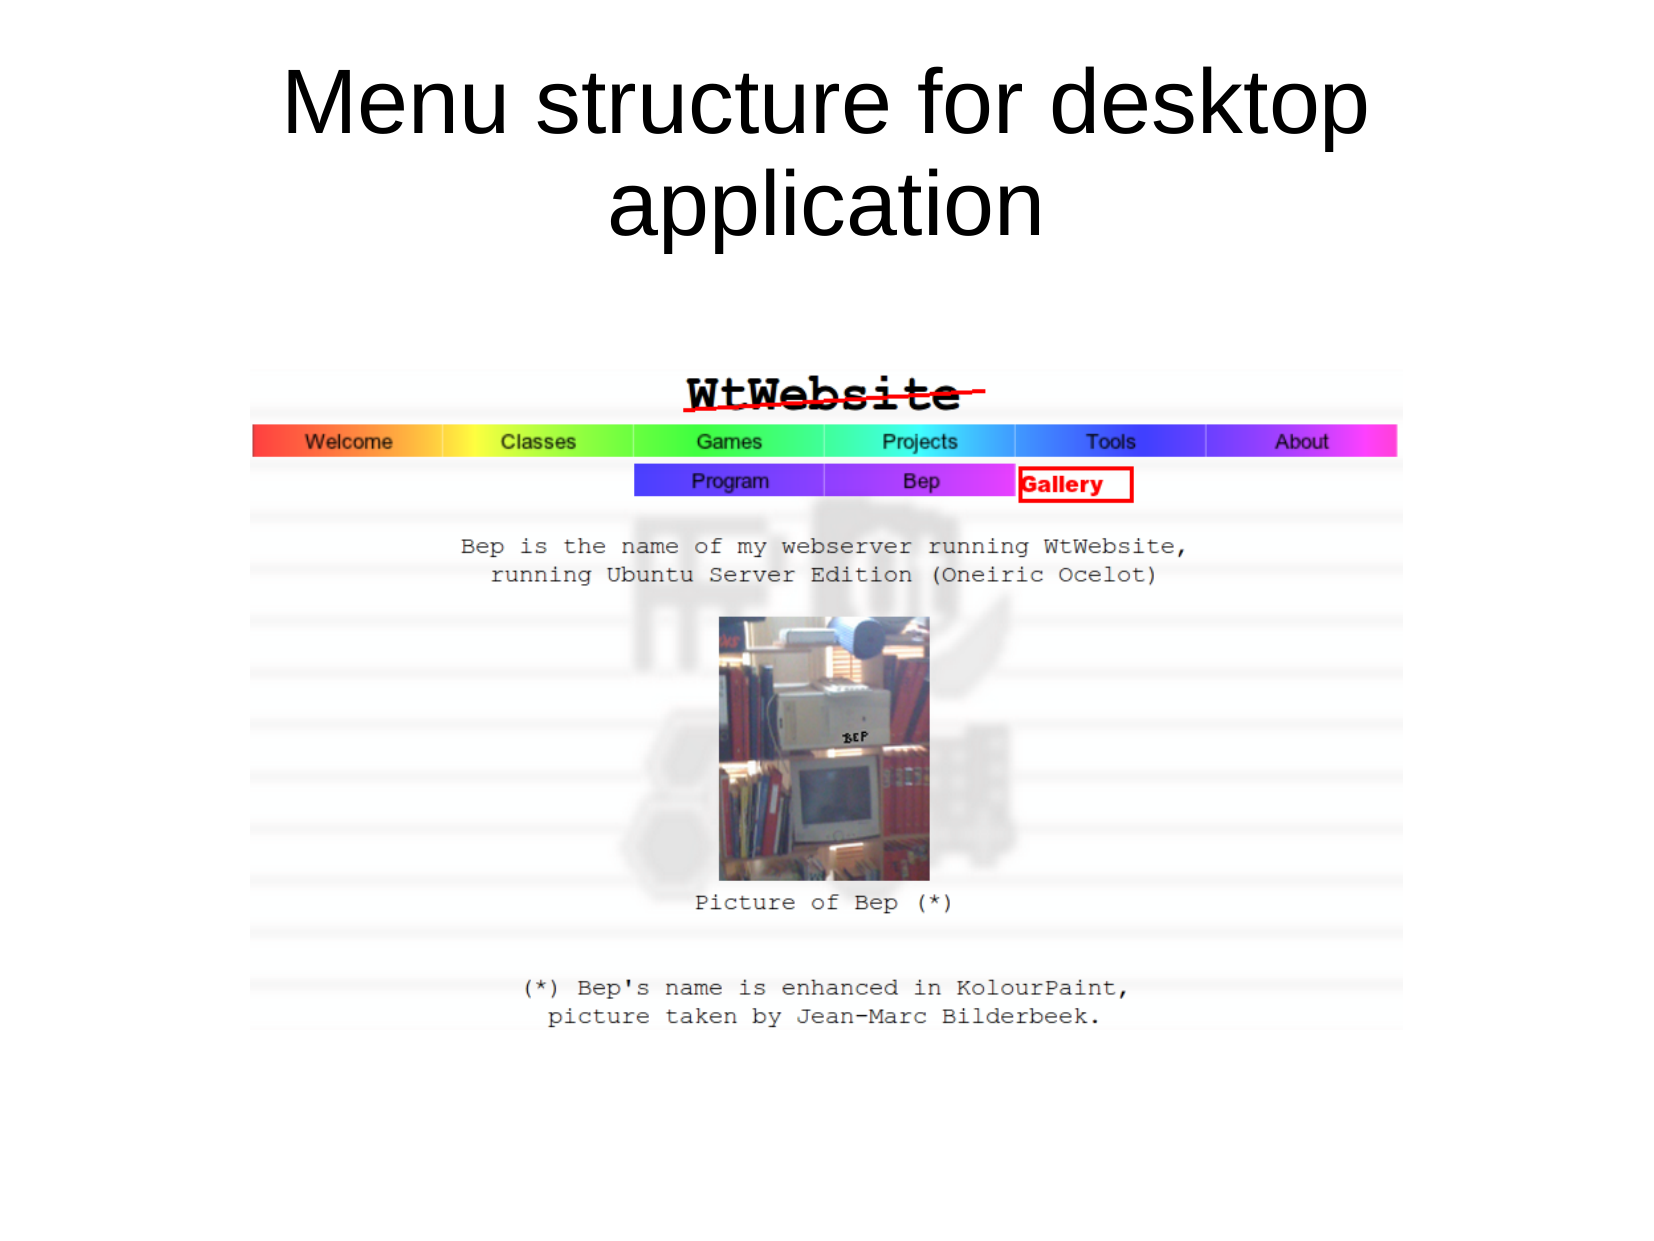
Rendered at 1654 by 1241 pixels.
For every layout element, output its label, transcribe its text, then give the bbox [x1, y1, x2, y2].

picture [250, 369, 1403, 1030]
title Menu structure for desktop application [82, 49, 1571, 257]
